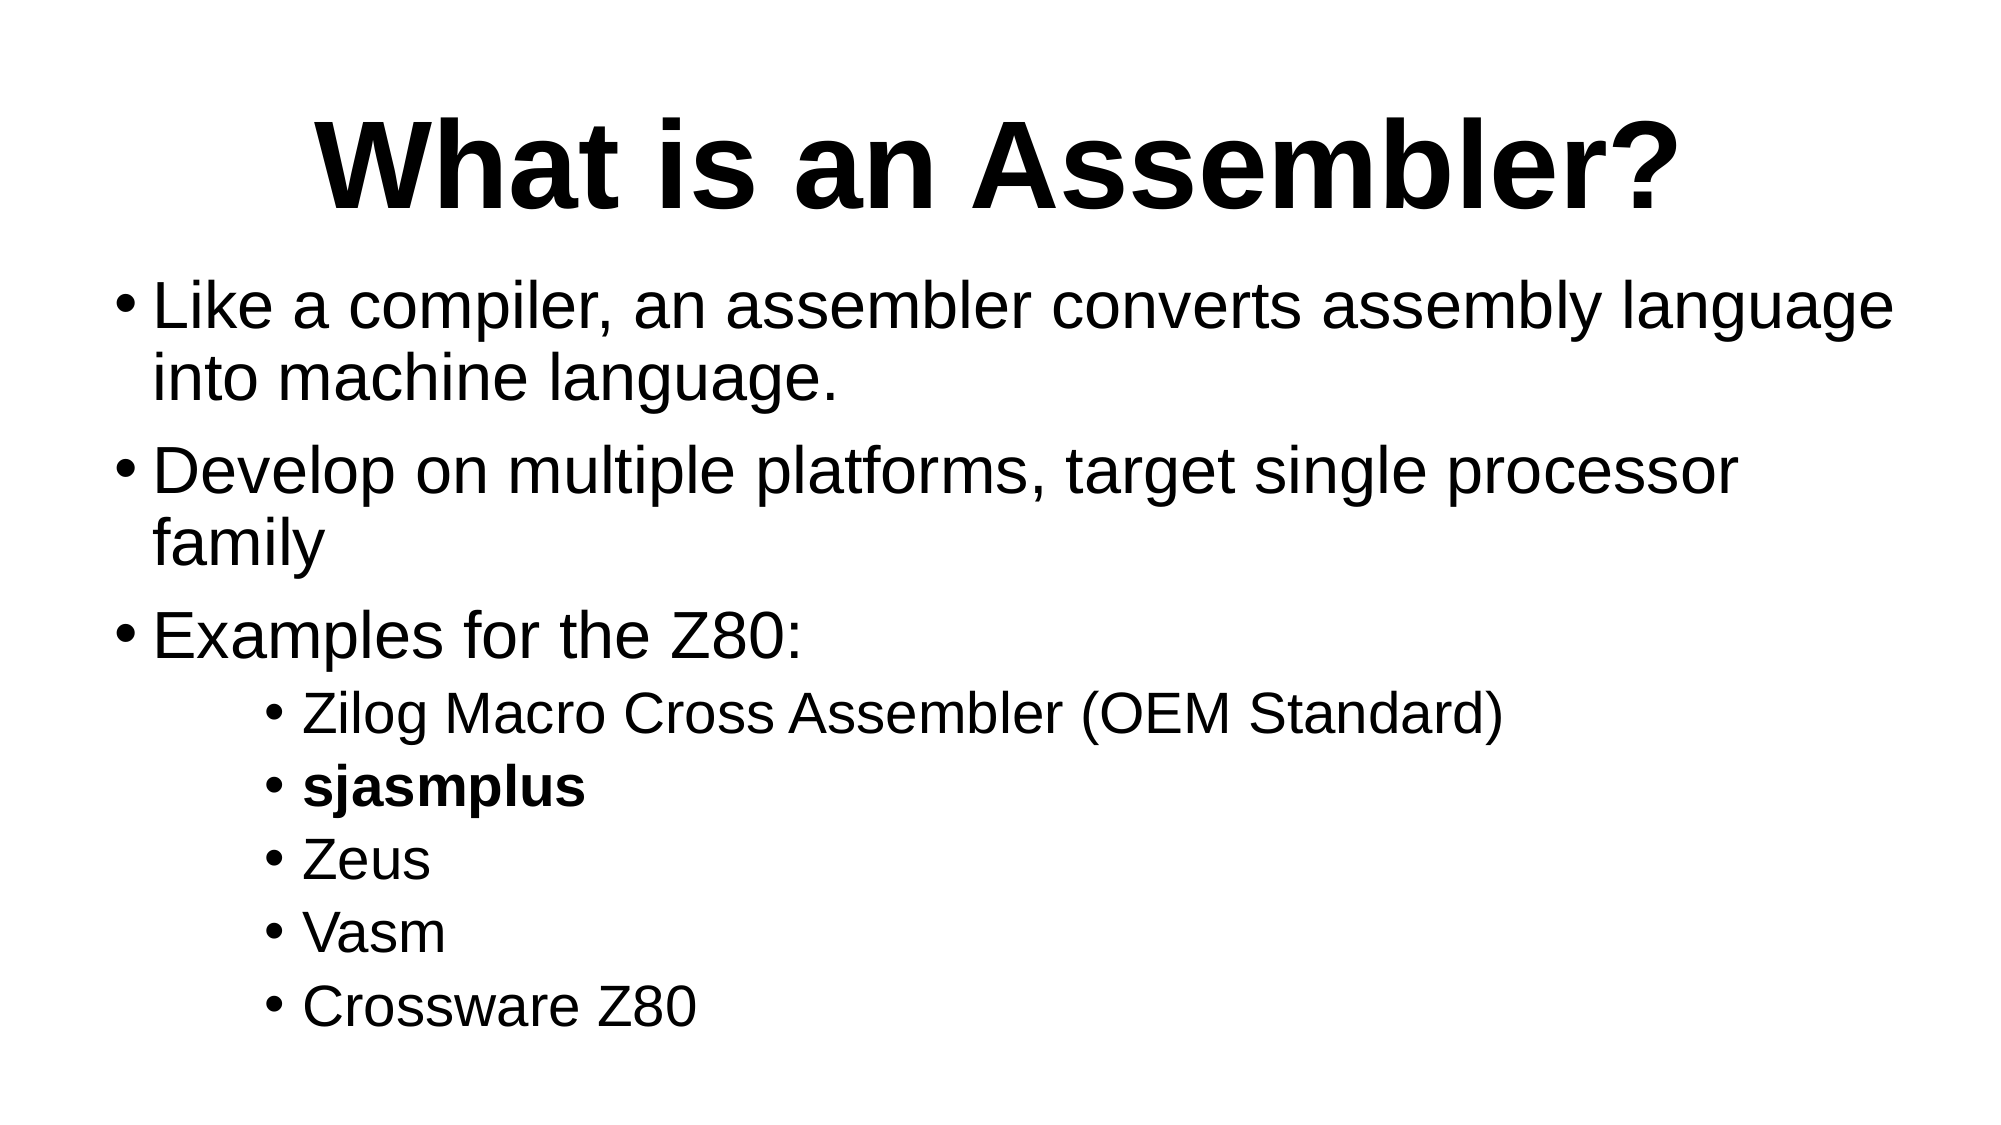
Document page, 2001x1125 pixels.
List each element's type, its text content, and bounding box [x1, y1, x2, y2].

title What is an Assembler? [137, 59, 1863, 278]
list Like a compiler, an assembler converts assembly language into machine language. Develop on multiple platforms, target single processor family Examples for the Z80: Zilog Macro Cross Assembler (OEM Standard) sjasmplus Zeus Vasm Crossware Z80 [99, 263, 1936, 1066]
